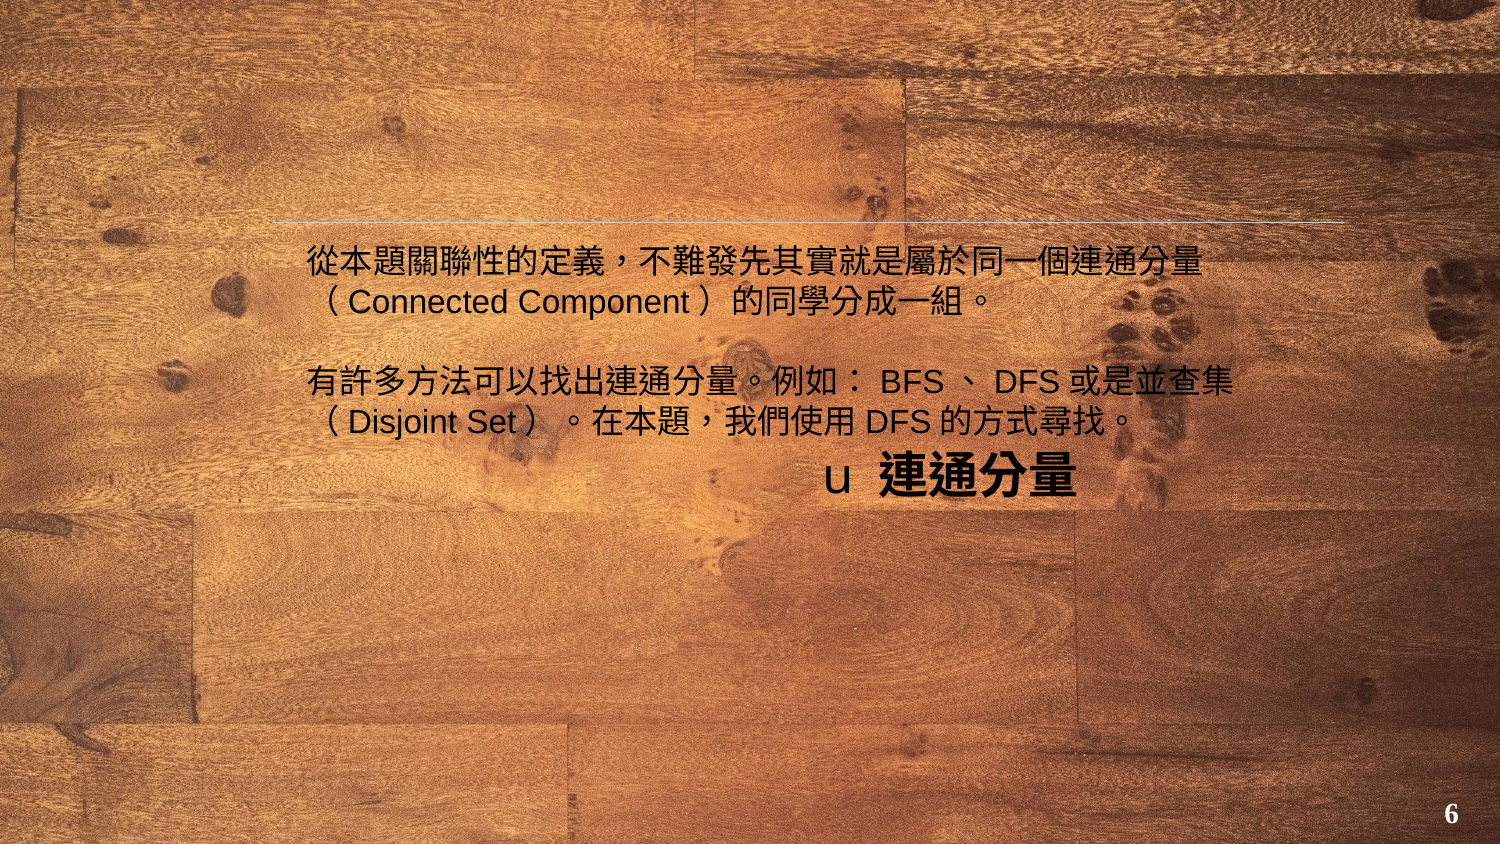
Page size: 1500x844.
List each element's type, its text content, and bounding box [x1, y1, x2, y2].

slide_number 5 [1429, 779, 1500, 844]
text_box 從本題關聯性的定義，不難發先其實就是屬於同一個連通分量（Connected Component）的同學分成一組。 有許多方法可以找出連通分量。例如：BFS、DFS或是並查集（Disjoint Set）。在本題，我們使用DFS的方式尋找。 [291, 232, 1361, 531]
title 連通分量 [255, 117, 1341, 233]
